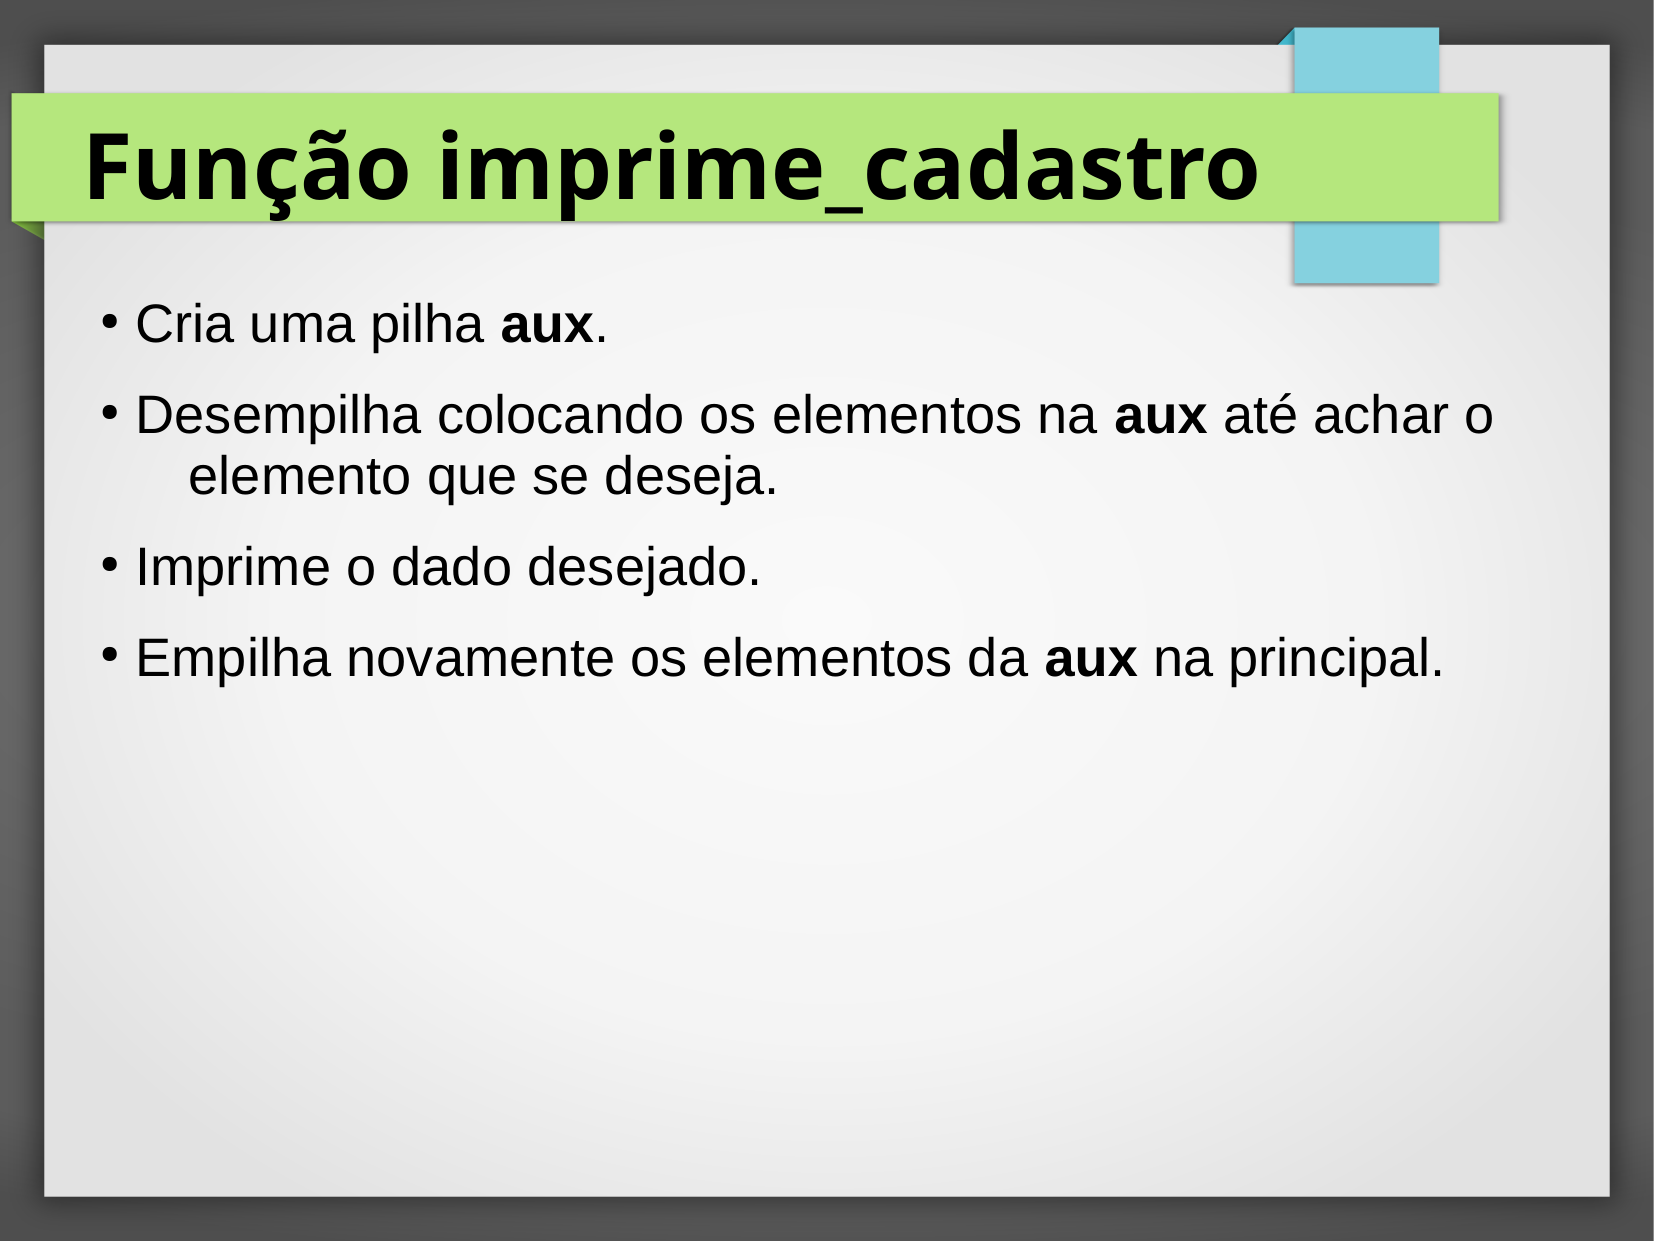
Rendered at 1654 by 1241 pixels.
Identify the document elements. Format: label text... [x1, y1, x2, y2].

picture [0, 0, 1654, 1241]
list Cria uma pilha aux. Desempilha colocando os elementos na aux até achar o elemento que se deseja. Imprime o dado desejado. Empilha novamente os elementos da aux na principal. [82, 290, 1571, 1010]
title Função imprime_cadastro [82, 49, 1571, 257]
